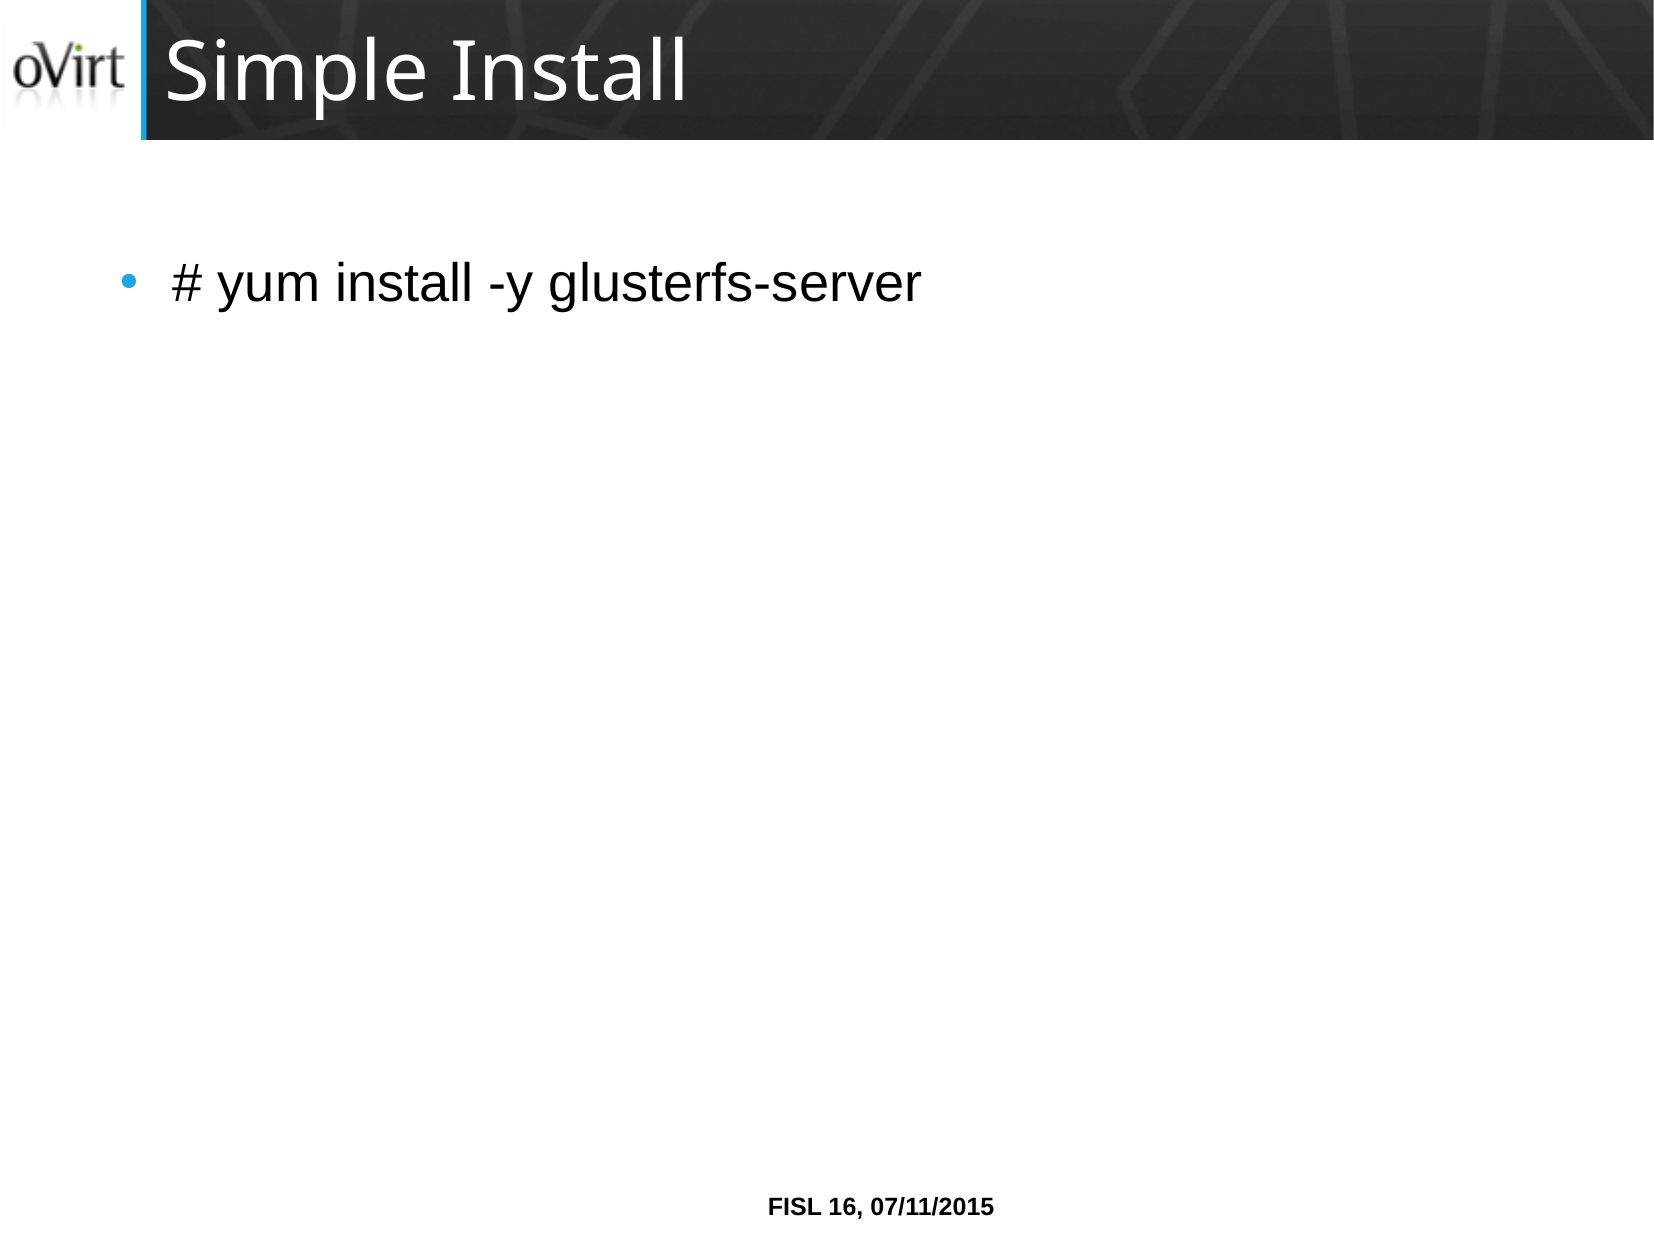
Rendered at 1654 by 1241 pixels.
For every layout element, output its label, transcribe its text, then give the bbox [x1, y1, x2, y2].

title Simple Install [164, 11, 1653, 126]
picture [0, 0, 1654, 140]
text_box # yum install -y glusterfs-server [86, 244, 1576, 1126]
